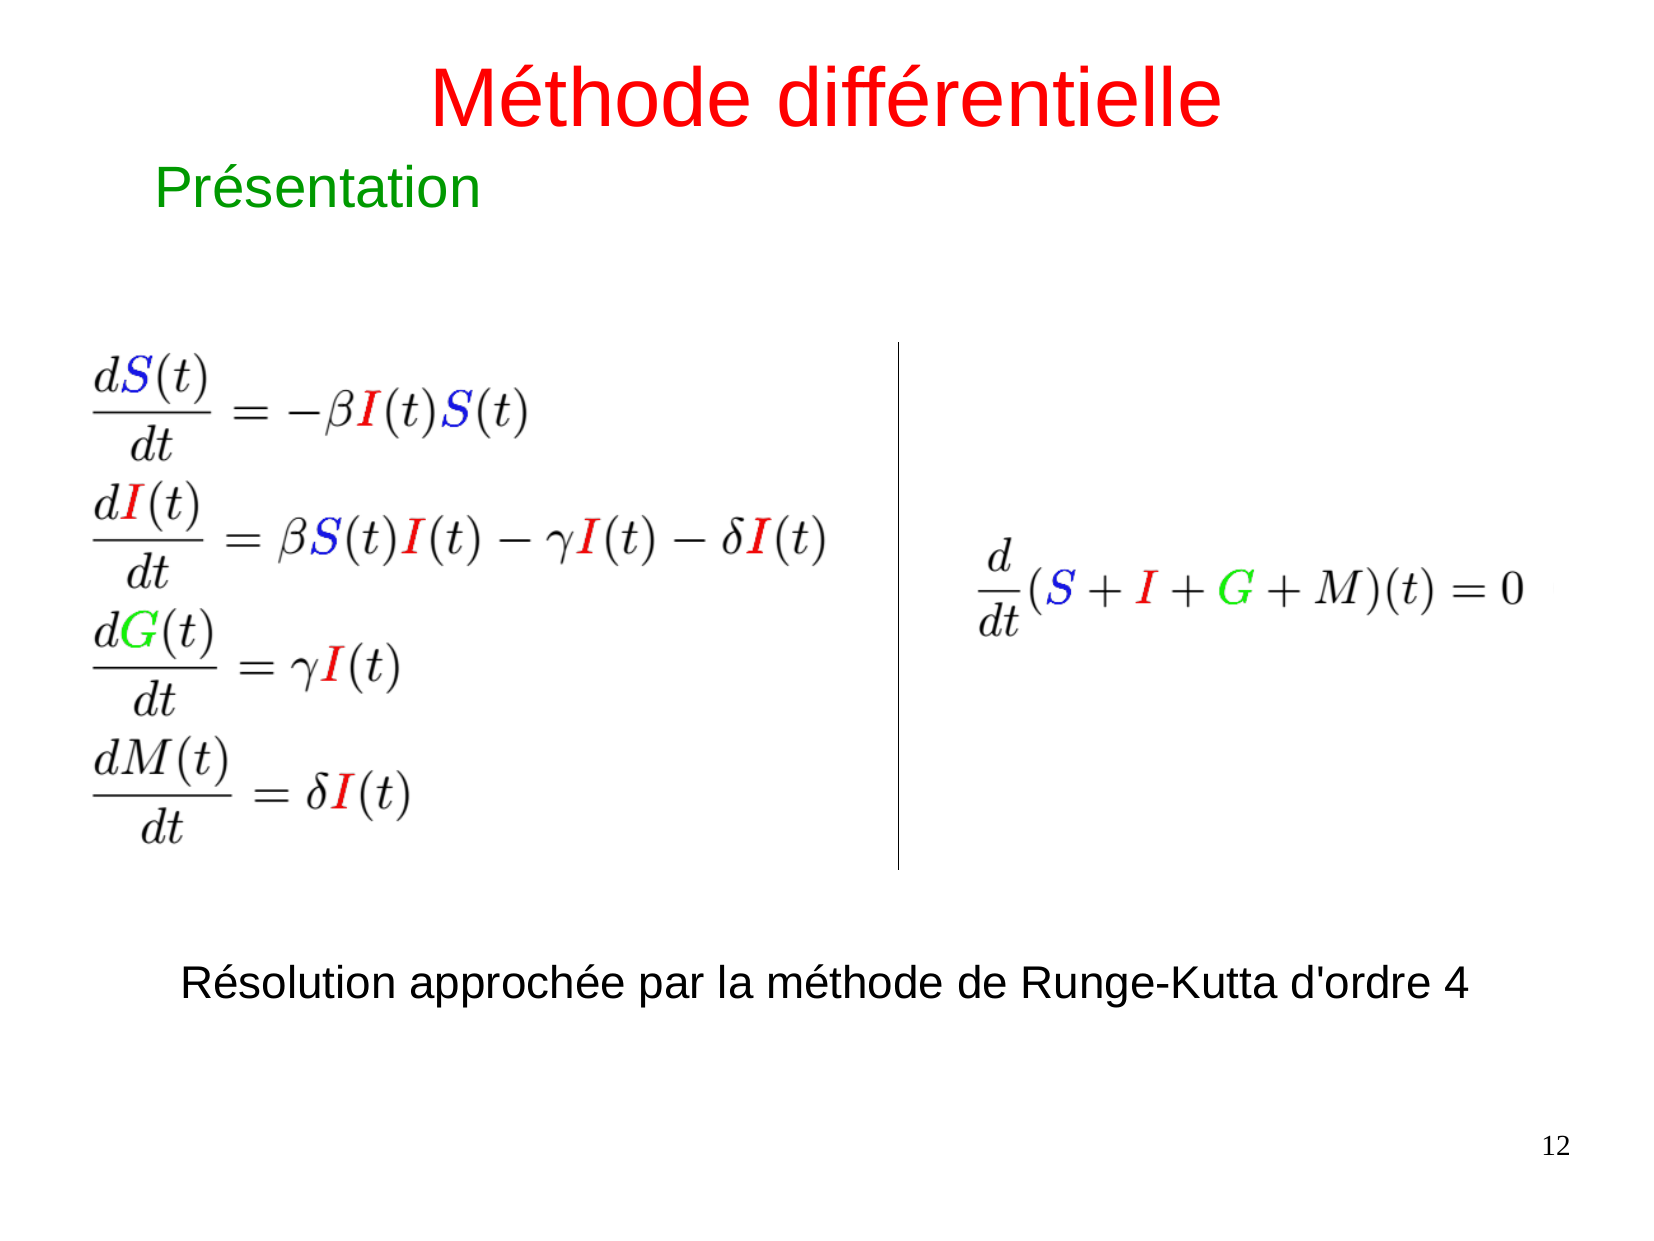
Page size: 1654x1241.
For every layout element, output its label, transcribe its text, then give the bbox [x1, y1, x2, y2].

picture [70, 318, 850, 873]
picture [948, 530, 1584, 661]
text_box Résolution approchée par la méthode de Runge-Kutta d'ordre 4 [165, 949, 1489, 1016]
list Présentation [83, 154, 1572, 875]
title Méthode différentielle [82, 0, 1571, 201]
